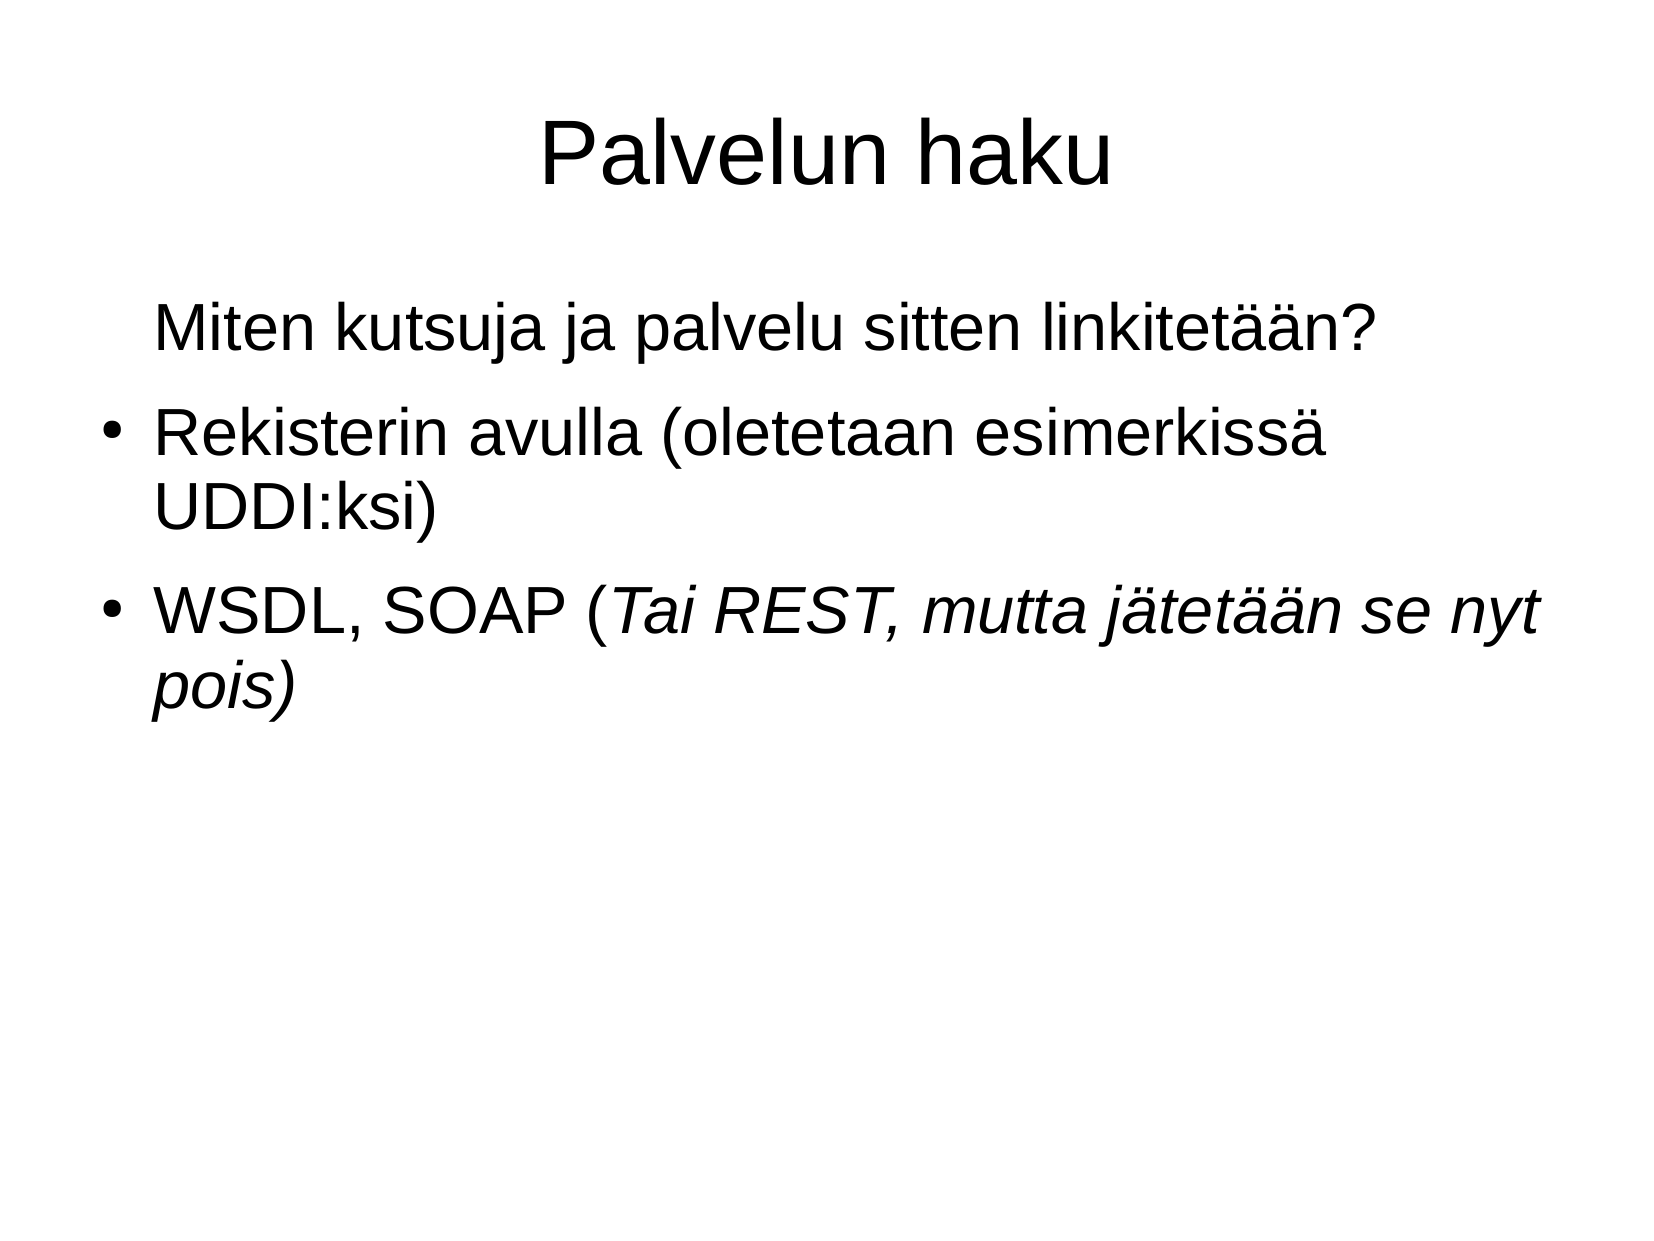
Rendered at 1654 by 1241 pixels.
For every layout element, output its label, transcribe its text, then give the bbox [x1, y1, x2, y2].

title Palvelun haku [82, 49, 1571, 257]
list Miten kutsuja ja palvelu sitten linkitetään? Rekisterin avulla (oletetaan esimerkissä UDDI:ksi) WSDL, SOAP (Tai REST, mutta jätetään se nyt pois) [82, 290, 1571, 1010]
